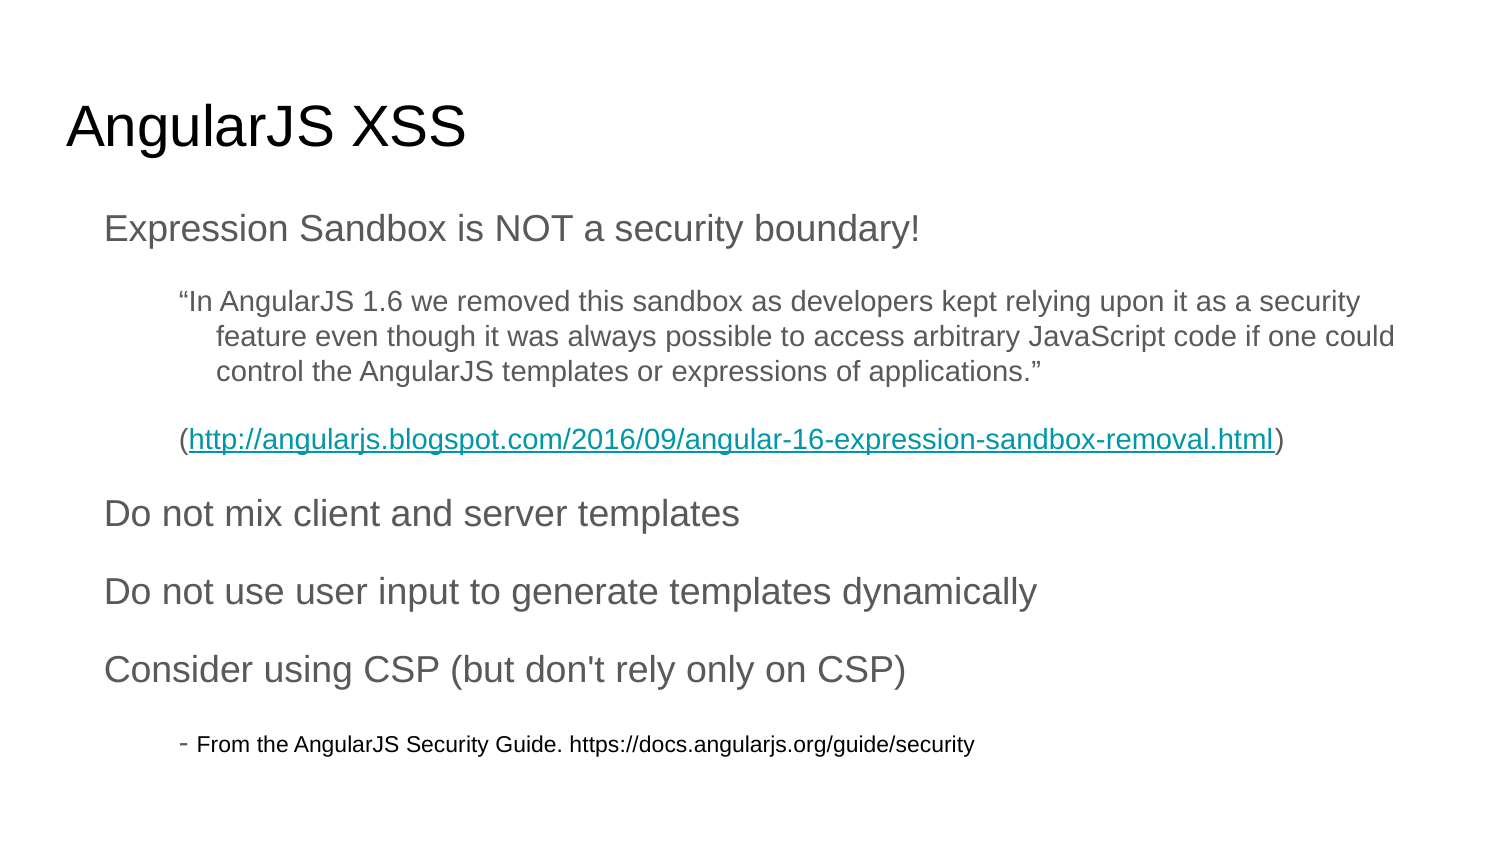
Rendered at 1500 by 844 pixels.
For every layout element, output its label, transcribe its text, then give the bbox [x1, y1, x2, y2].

list Expression Sandbox is NOT a security boundary! “In AngularJS 1.6 we removed this sandbox as developers kept relying upon it as a security feature even though it was always possible to access arbitrary JavaScript code if one could control the AngularJS templates or expressions of applications.” (http://angularjs.blogspot.com/2016/09/angular-16-expression-sandbox-removal.html) Do not mix client and server templates Do not use user input to generate templates dynamically Consider using CSP (but don't rely only on CSP) - From the AngularJS Security Guide. https://docs.angularjs.org/guide/security [51, 189, 1449, 750]
title AngularJS XSS [51, 72, 1449, 167]
